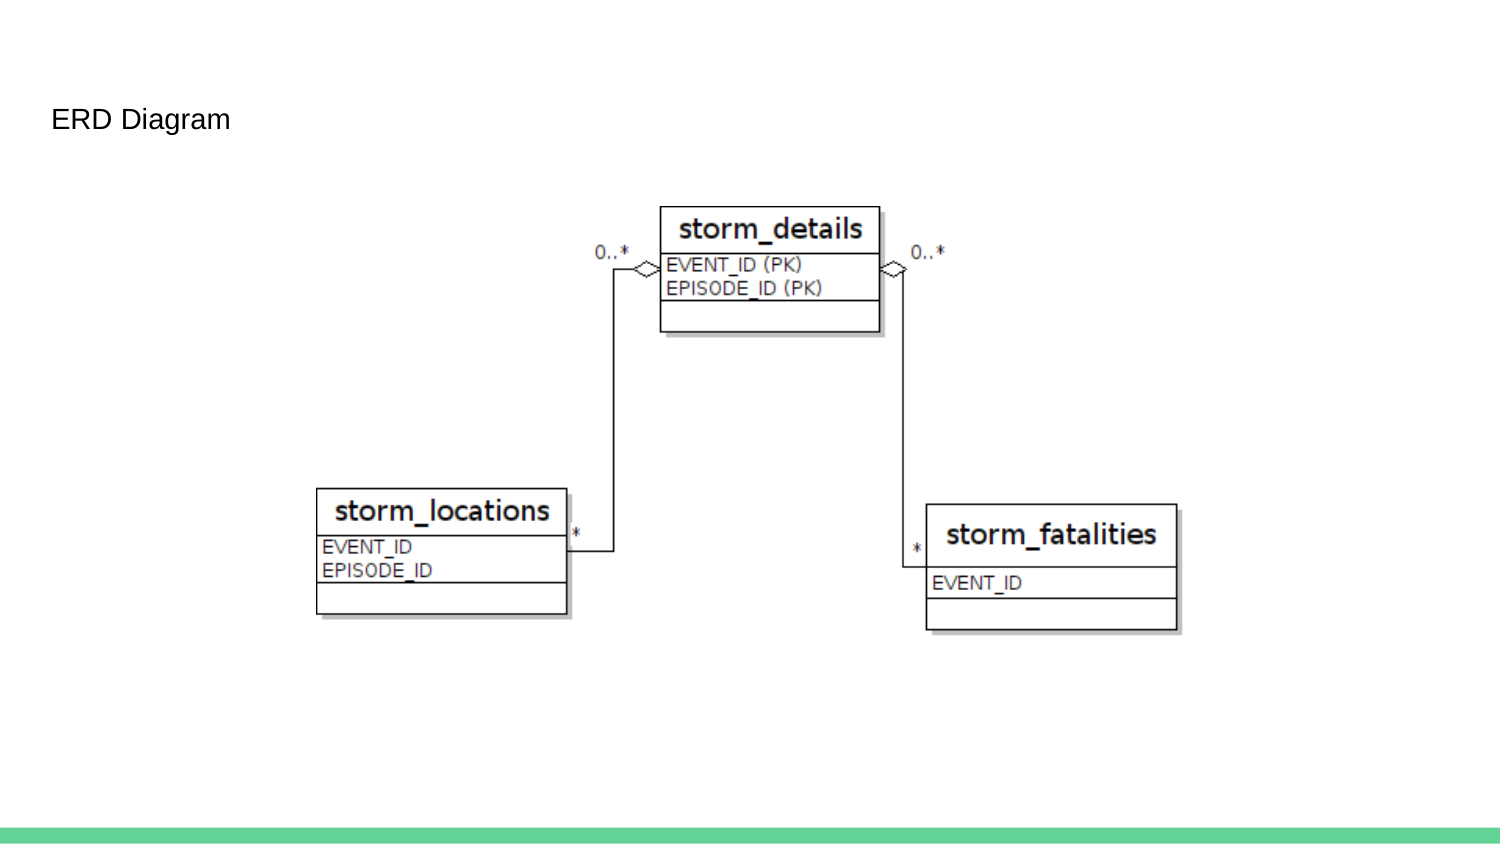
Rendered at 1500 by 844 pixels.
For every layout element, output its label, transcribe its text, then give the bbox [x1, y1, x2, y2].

picture [316, 206, 1184, 637]
title ERD Diagram [51, 72, 1449, 167]
